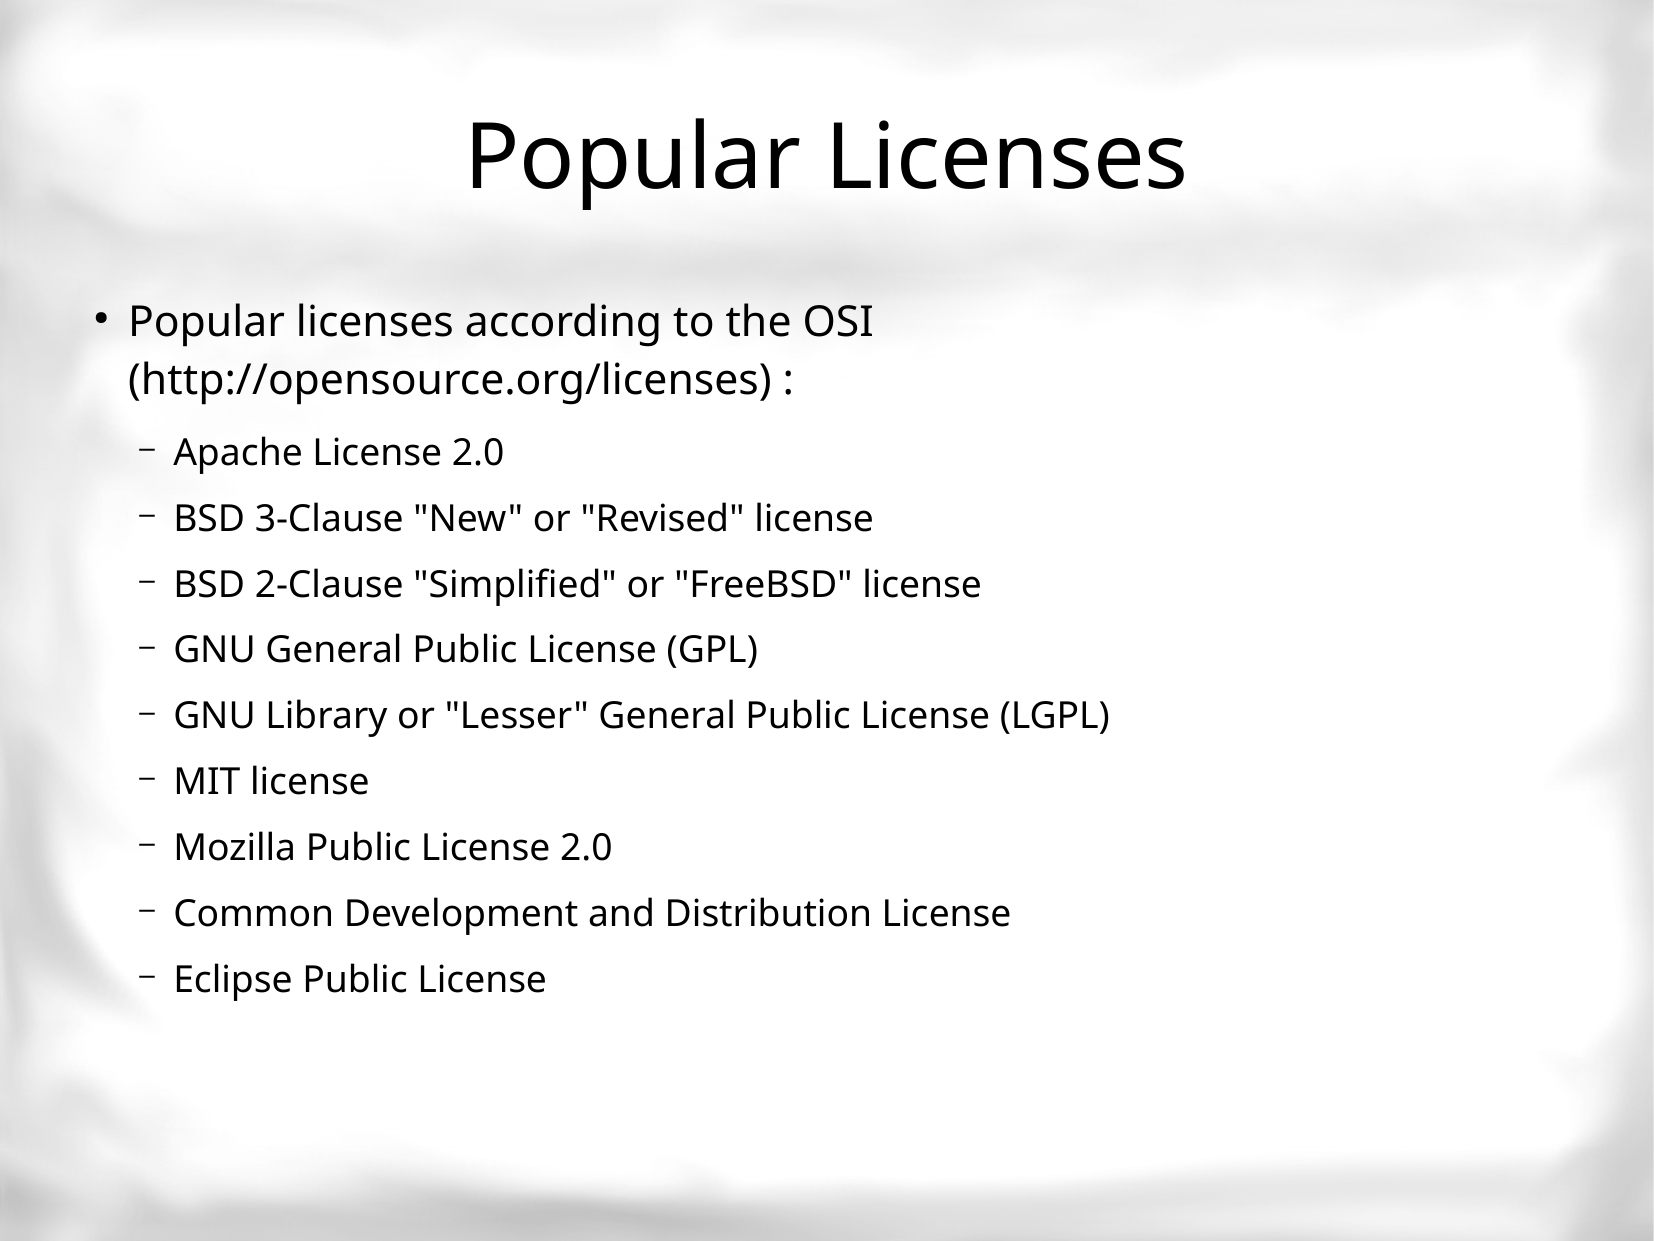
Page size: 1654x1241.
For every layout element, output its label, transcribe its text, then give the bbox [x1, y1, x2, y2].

picture [0, 0, 1654, 1241]
list Popular licenses according to the OSI (http://opensource.org/licenses) : Apache License 2.0 BSD 3-Clause "New" or "Revised" license BSD 2-Clause "Simplified" or "FreeBSD" license GNU General Public License (GPL) GNU Library or "Lesser" General Public License (LGPL) MIT license Mozilla Public License 2.0 Common Development and Distribution License Eclipse Public License [82, 290, 1538, 1010]
title Popular Licenses [82, 49, 1571, 257]
